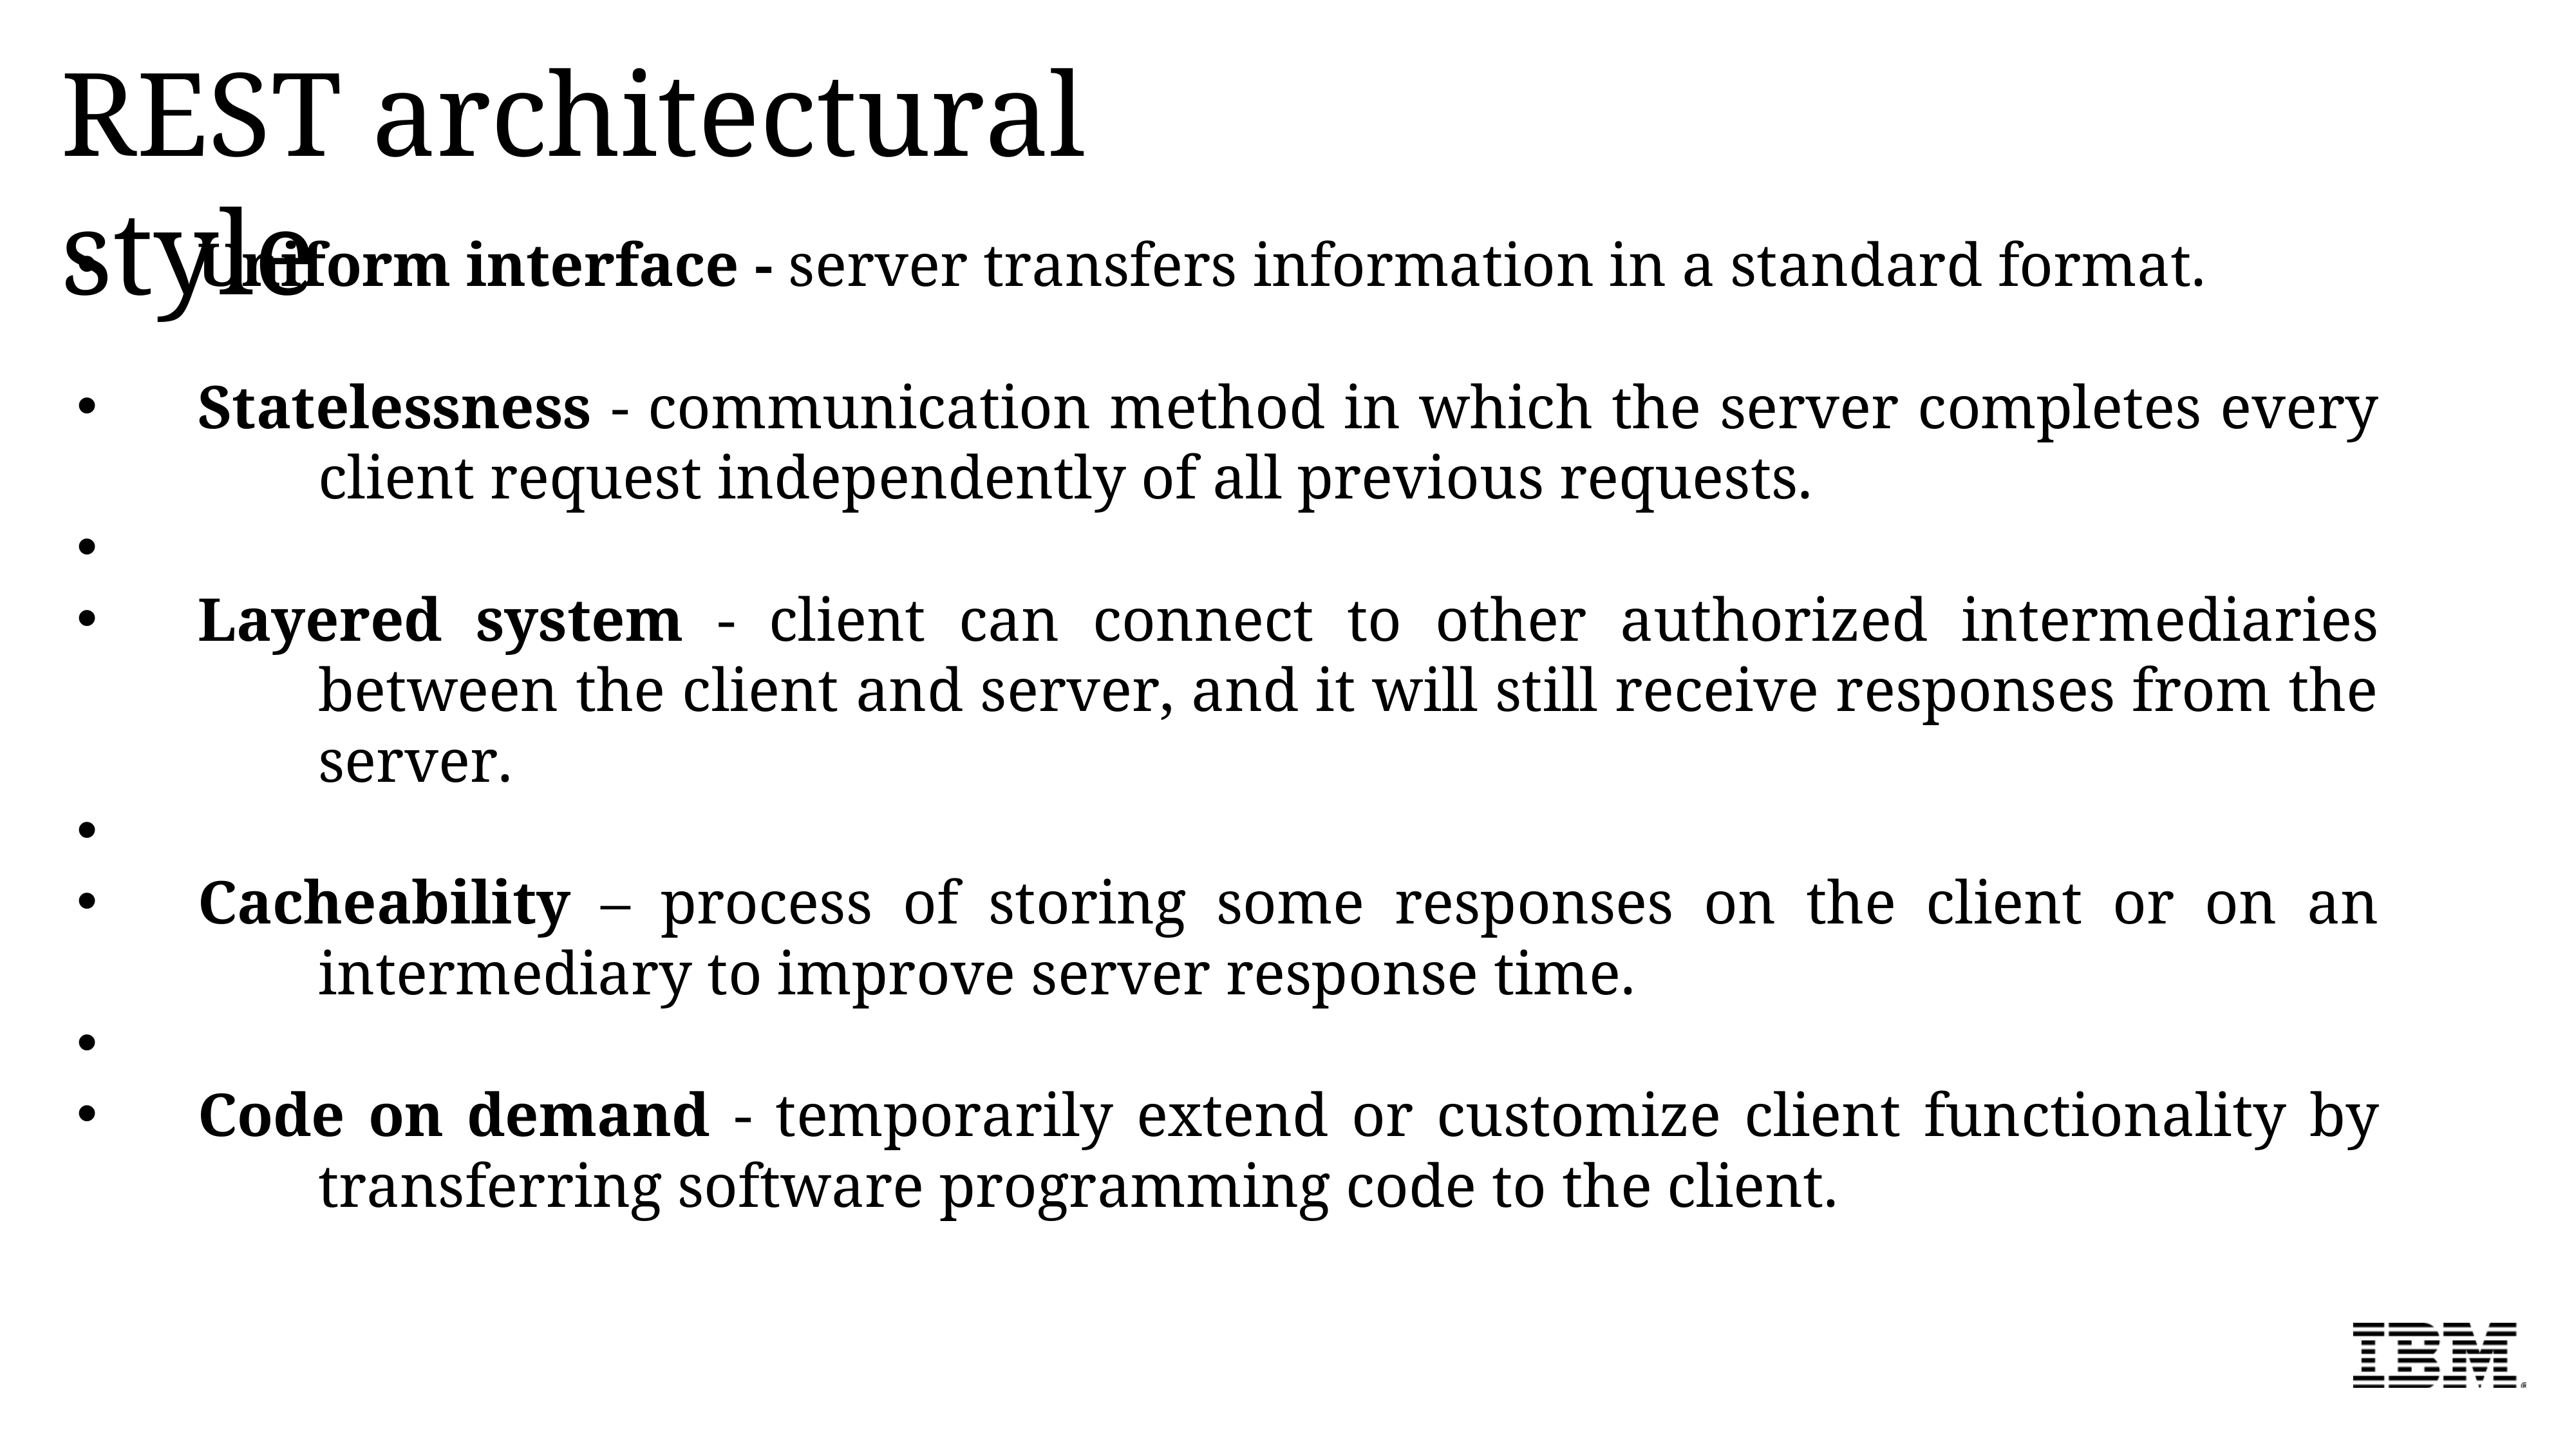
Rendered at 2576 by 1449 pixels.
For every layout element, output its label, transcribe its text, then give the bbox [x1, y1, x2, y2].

title REST architectural style [61, 41, 1832, 211]
text_box Uniform interface - server transfers information in a standard format. Statelessness - communication method in which the server completes every client request independently of all previous requests. Layered system - client can connect to other authorized intermediaries between the client and server, and it will still receive responses from the server. Cacheability – process of storing some responses on the client or on an intermediary to improve server response time. Code on demand - temporarily extend or customize client functionality by transferring software programming code to the client. [77, 227, 2382, 1209]
text_box [61, 211, 2448, 1209]
